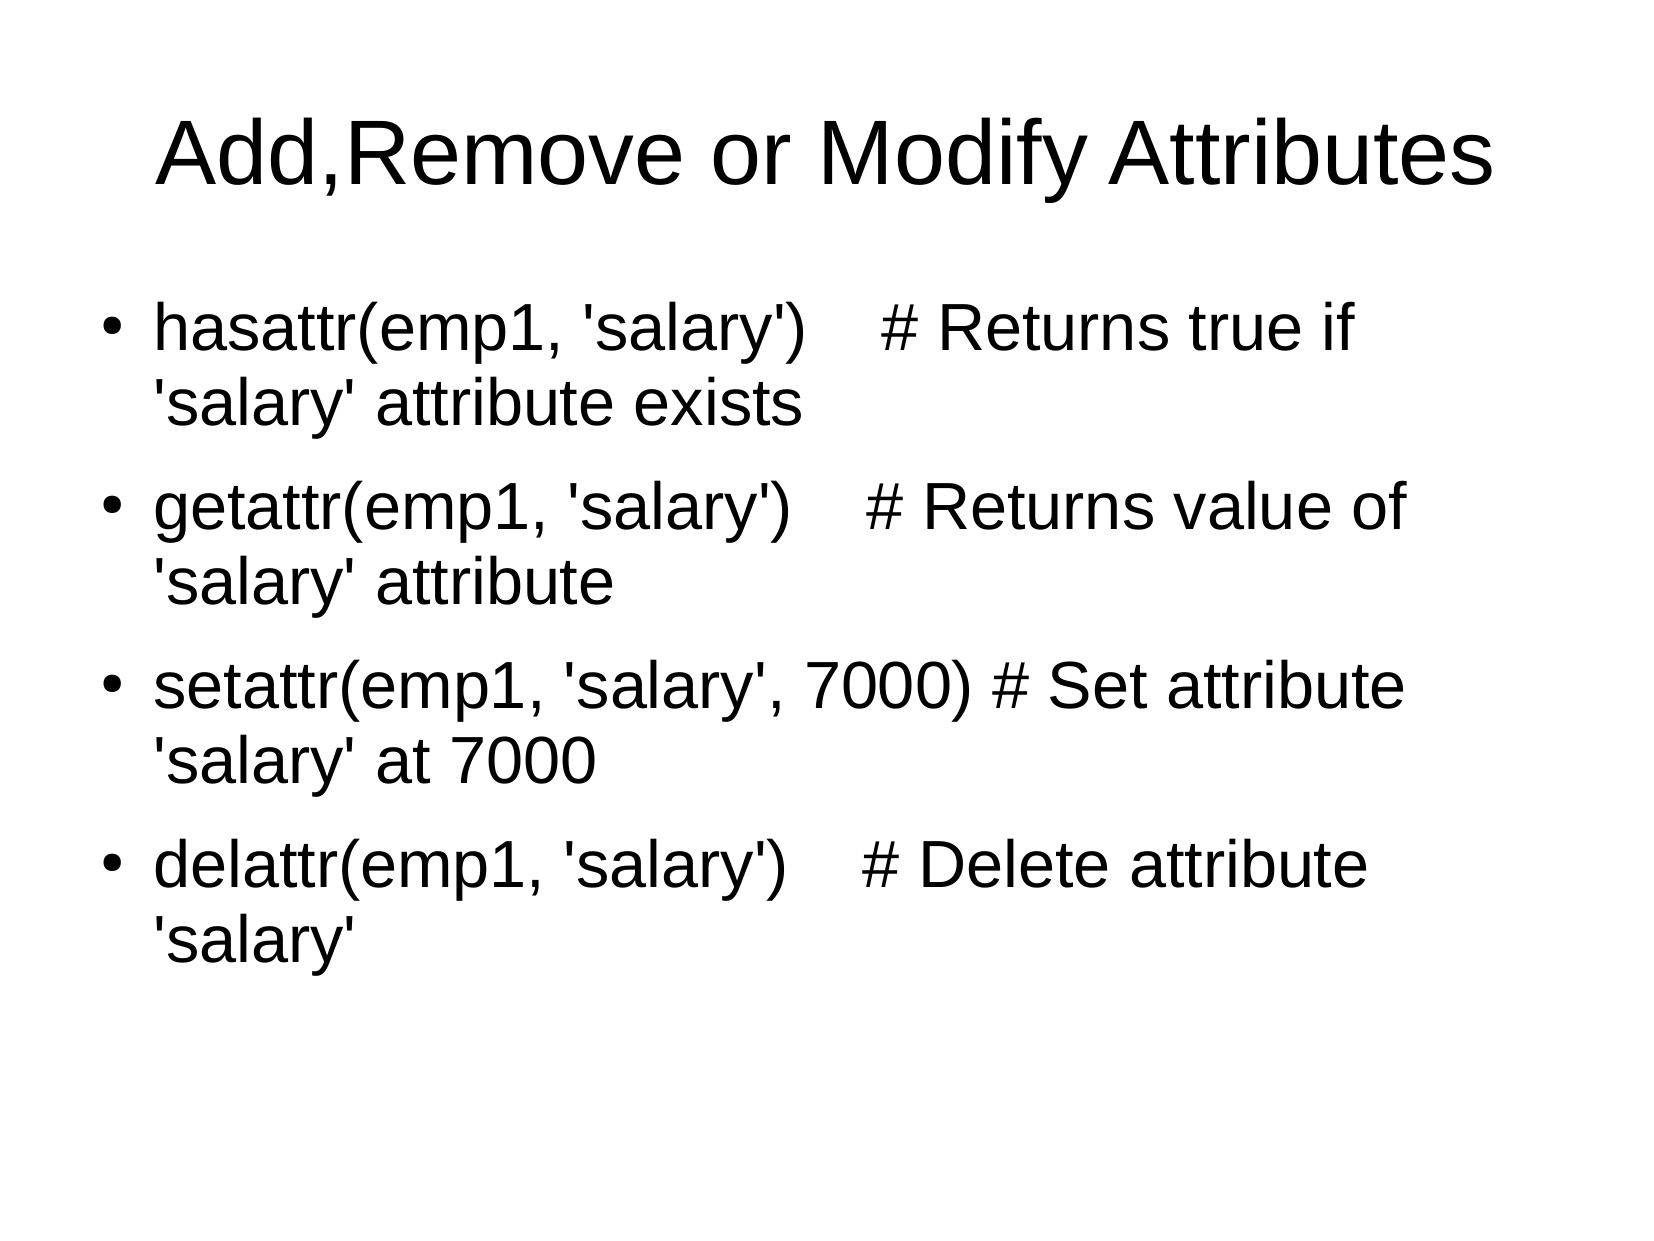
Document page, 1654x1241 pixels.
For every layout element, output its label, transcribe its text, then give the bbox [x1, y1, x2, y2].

title Add,Remove or Modify Attributes [82, 49, 1571, 257]
list hasattr(emp1, 'salary') # Returns true if 'salary' attribute exists getattr(emp1, 'salary') # Returns value of 'salary' attribute setattr(emp1, 'salary', 7000) # Set attribute 'salary' at 7000 delattr(emp1, 'salary') # Delete attribute 'salary' [82, 290, 1571, 1010]
